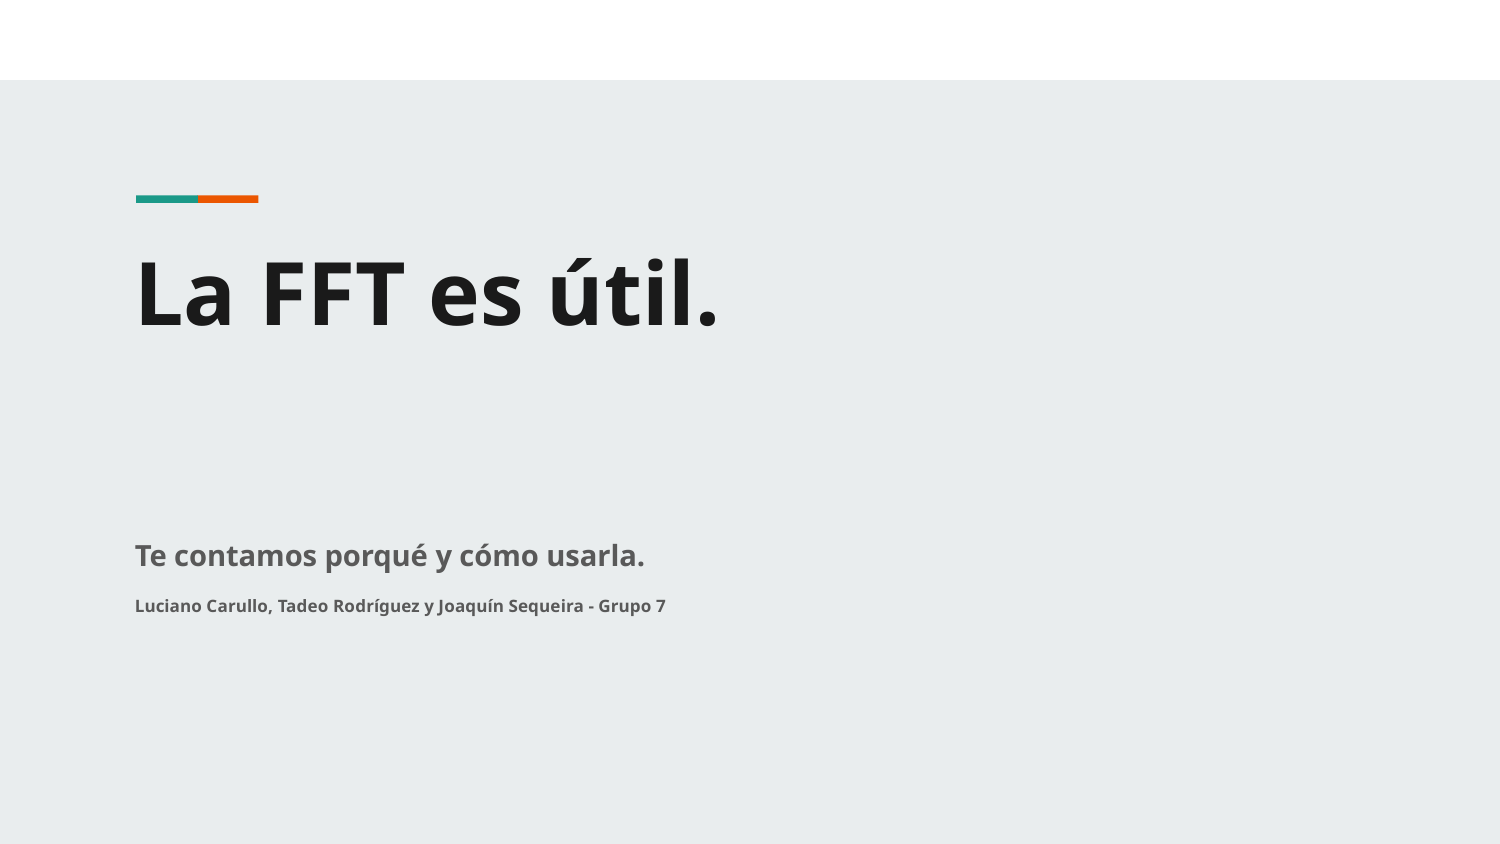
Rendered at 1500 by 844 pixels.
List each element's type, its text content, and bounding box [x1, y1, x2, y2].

title La FFT es útil. [119, 216, 1381, 490]
subtitle Te contamos porqué y cómo usarla. Luciano Carullo, Tadeo Rodríguez y Joaquín Sequeira - Grupo 7 [119, 520, 1381, 635]
